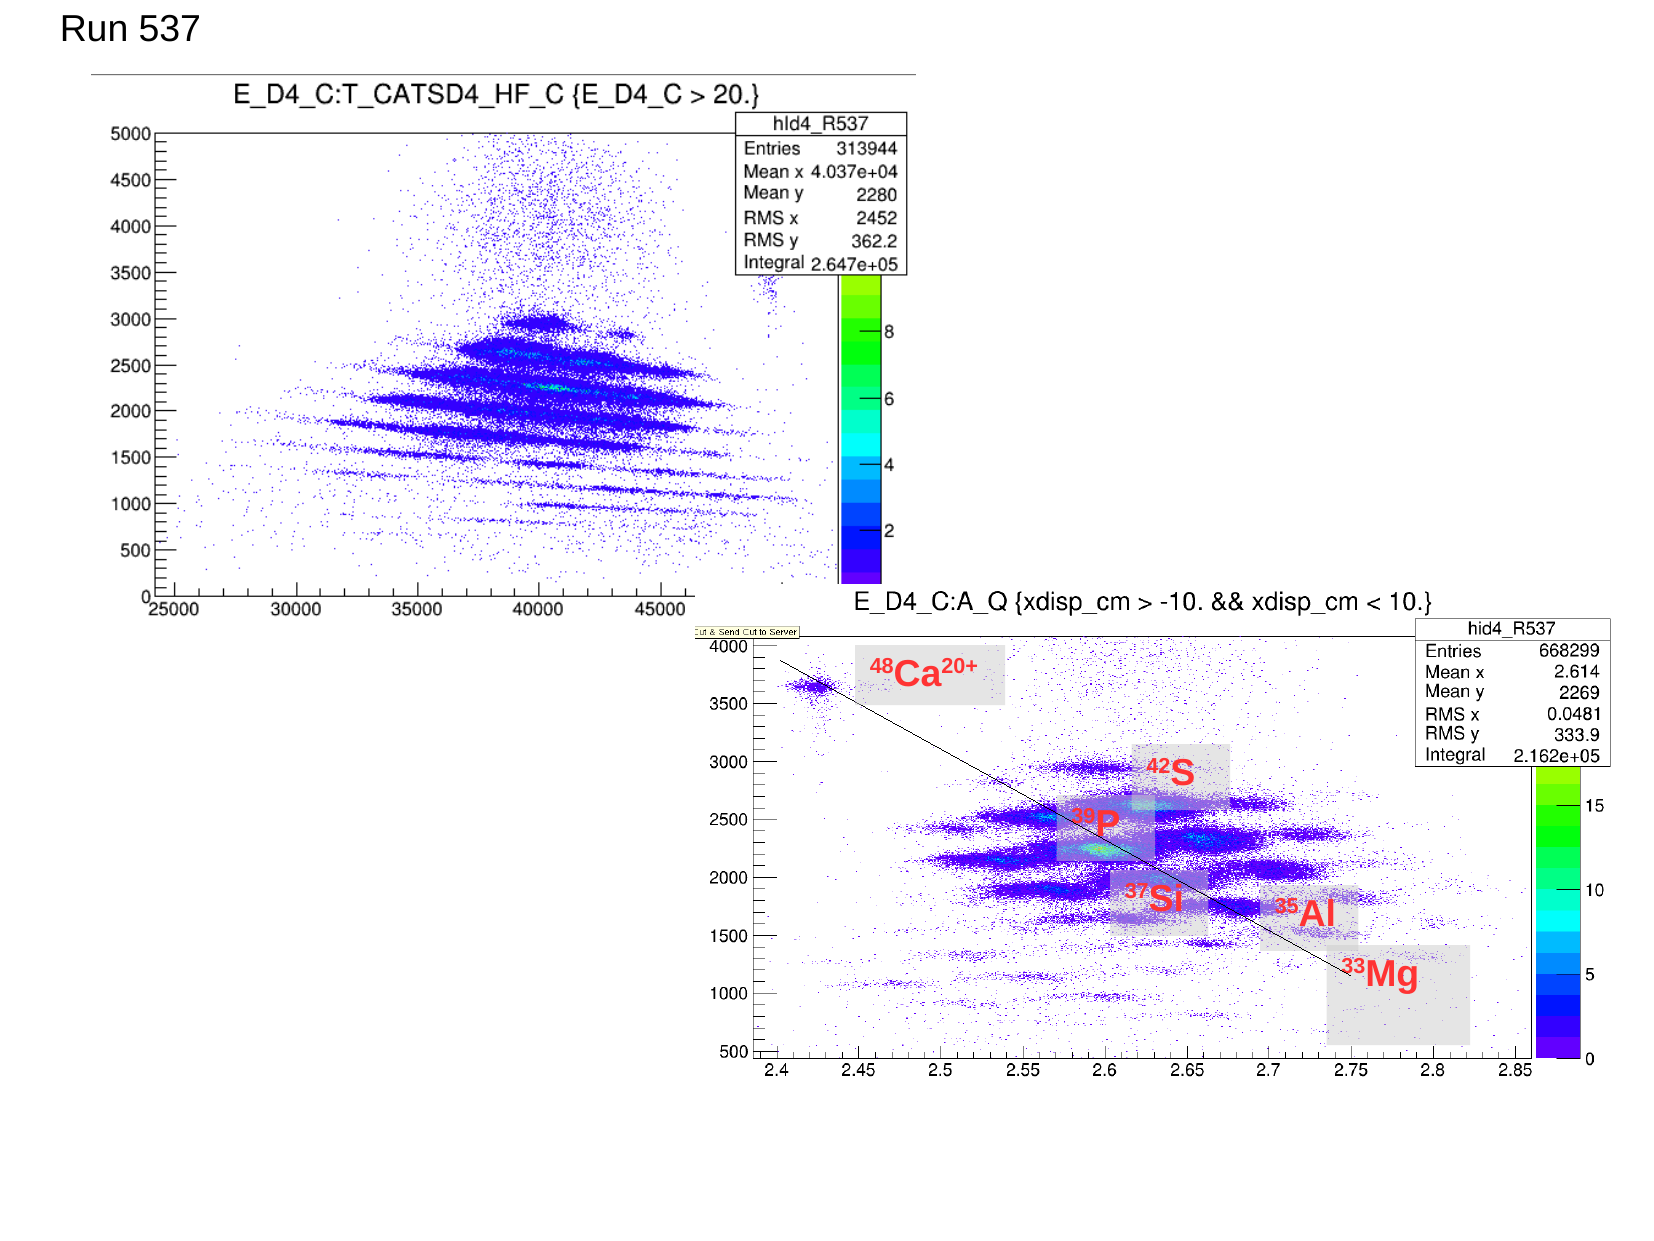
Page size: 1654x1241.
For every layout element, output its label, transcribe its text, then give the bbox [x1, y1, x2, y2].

text_box 35Al [1260, 885, 1359, 951]
text_box 33Mg [1326, 945, 1471, 1046]
text_box Run 537 [45, 0, 216, 57]
text_box 37Si [1110, 870, 1209, 936]
text_box 42S [1131, 744, 1231, 811]
text_box 48Ca20+ [855, 645, 1006, 706]
text_box 39P [1056, 795, 1156, 861]
picture [91, 74, 1621, 1096]
